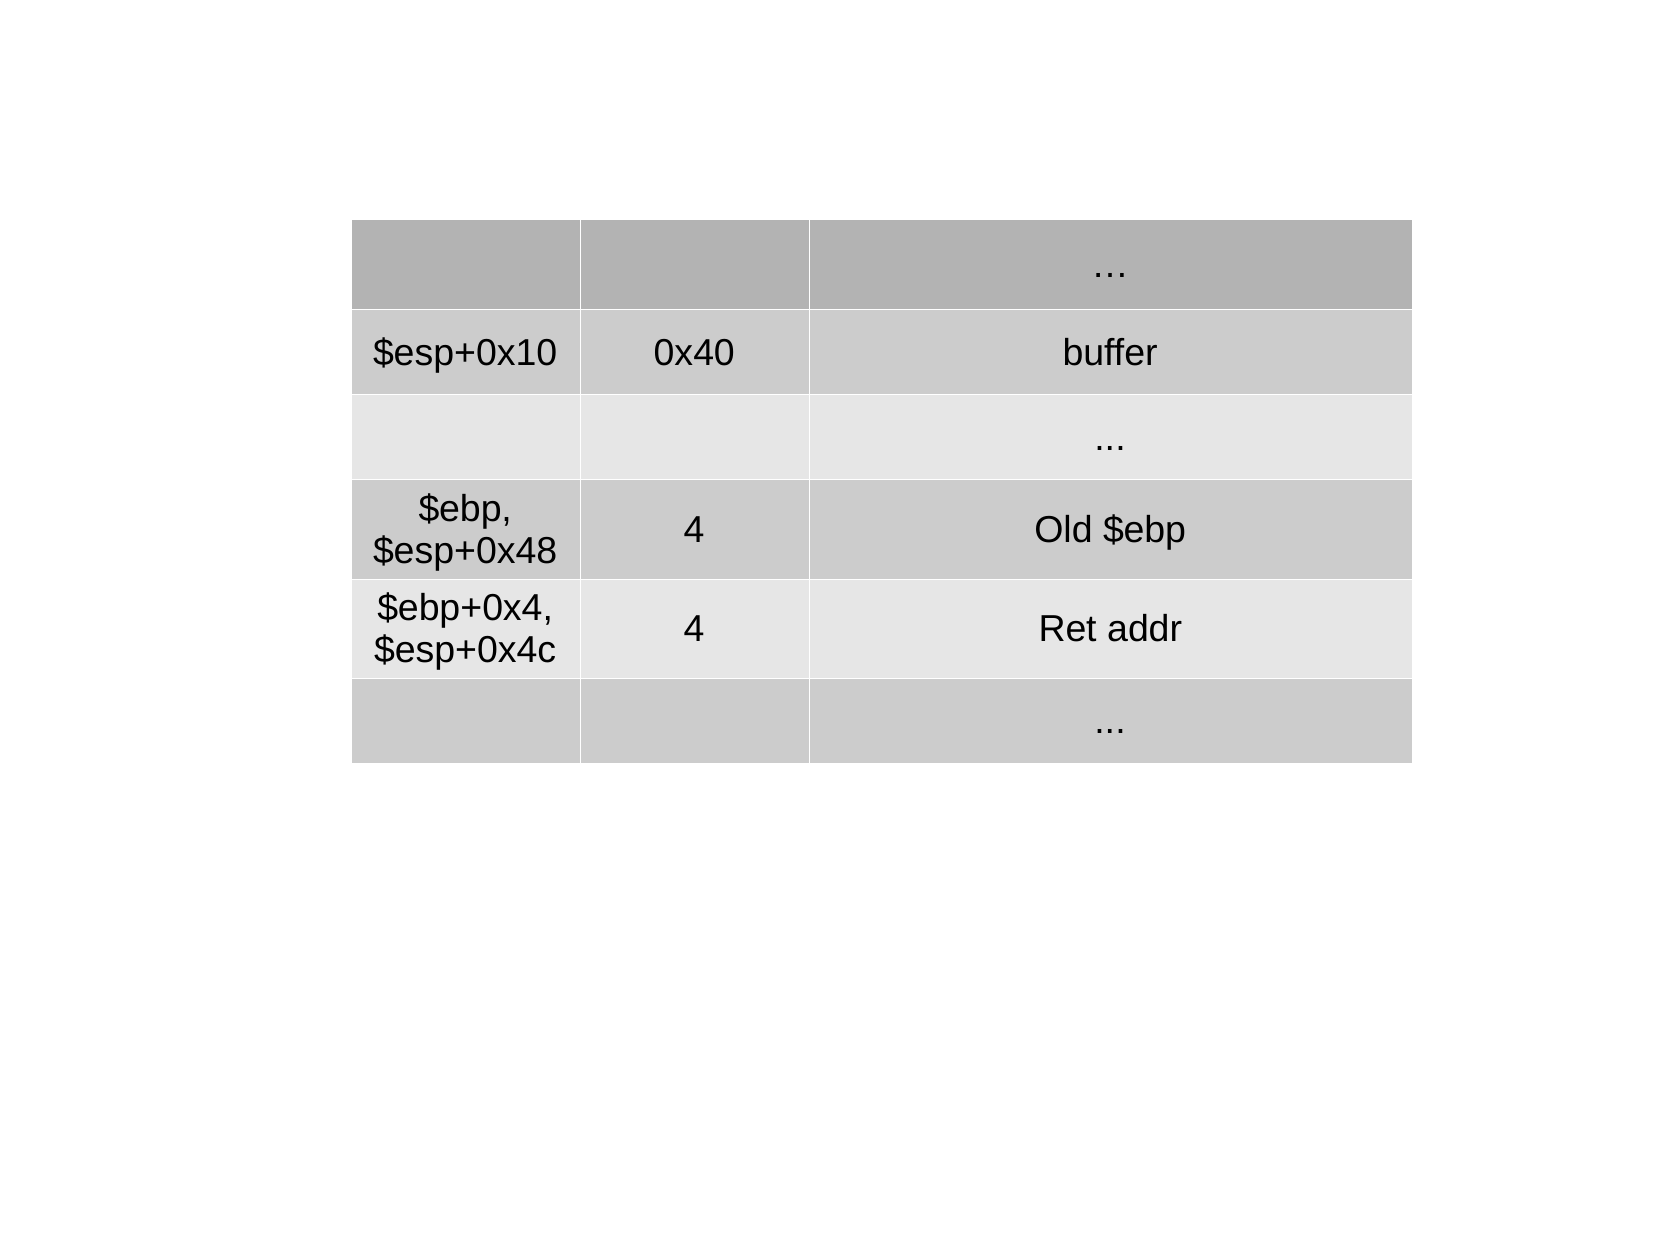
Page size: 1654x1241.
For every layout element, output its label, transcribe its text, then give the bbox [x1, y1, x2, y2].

table_cell Ret addr [810, 580, 1412, 678]
table_cell [352, 679, 580, 763]
table_cell Old $ebp [810, 480, 1412, 579]
table_cell 4 [581, 480, 809, 579]
table_cell $esp+0x10 [352, 310, 580, 394]
table_cell ... [810, 679, 1412, 763]
table_cell $ebp, $esp+0x48 [352, 480, 580, 579]
table_cell ... [810, 395, 1412, 479]
table_header [352, 220, 580, 309]
table_cell [581, 679, 809, 763]
table_cell [352, 395, 580, 479]
table_header … [810, 220, 1412, 309]
table_cell [581, 395, 809, 479]
table_cell 0x40 [581, 310, 809, 394]
table_header [581, 220, 809, 309]
table_cell 4 [581, 580, 809, 678]
table_cell $ebp+0x4, $esp+0x4c [352, 580, 580, 678]
table_cell buffer [810, 310, 1412, 394]
